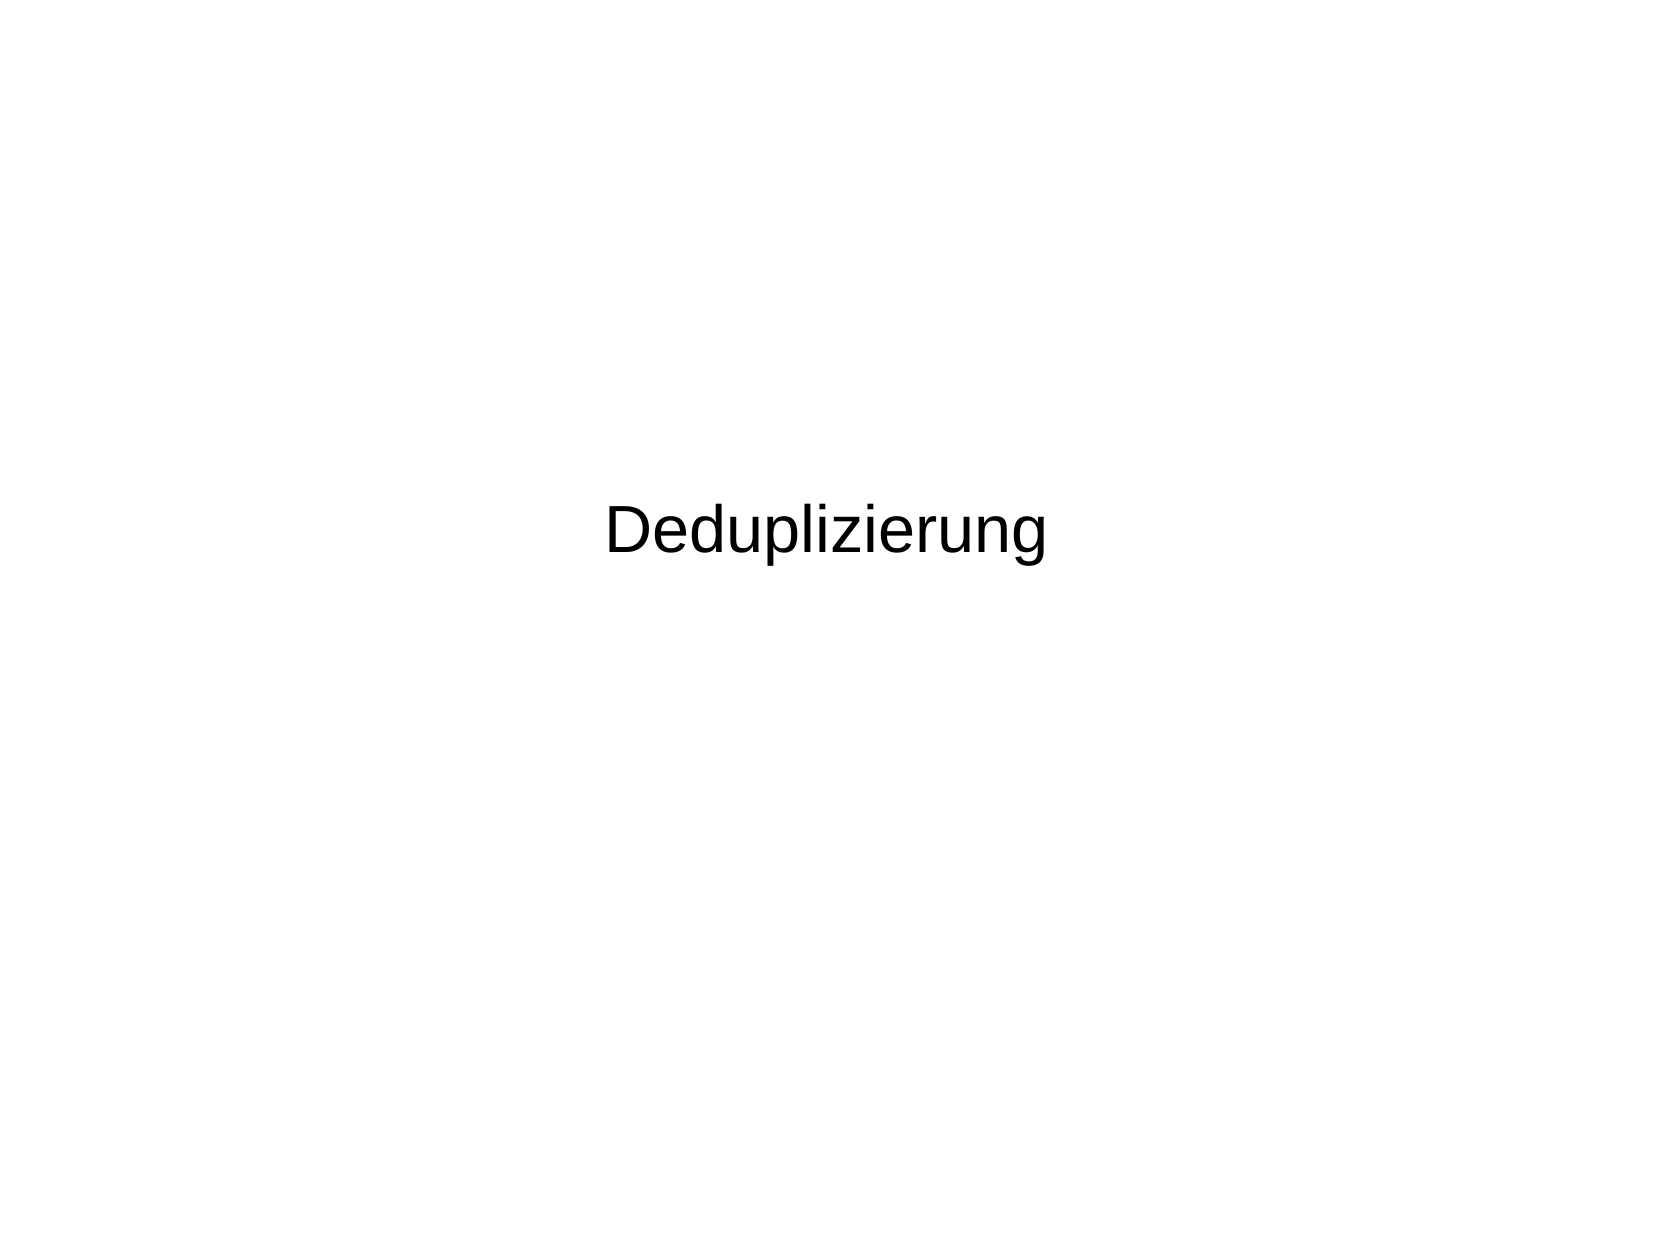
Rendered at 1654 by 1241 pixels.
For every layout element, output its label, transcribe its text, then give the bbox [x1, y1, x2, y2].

subtitle Deduplizierung [82, 49, 1571, 1010]
